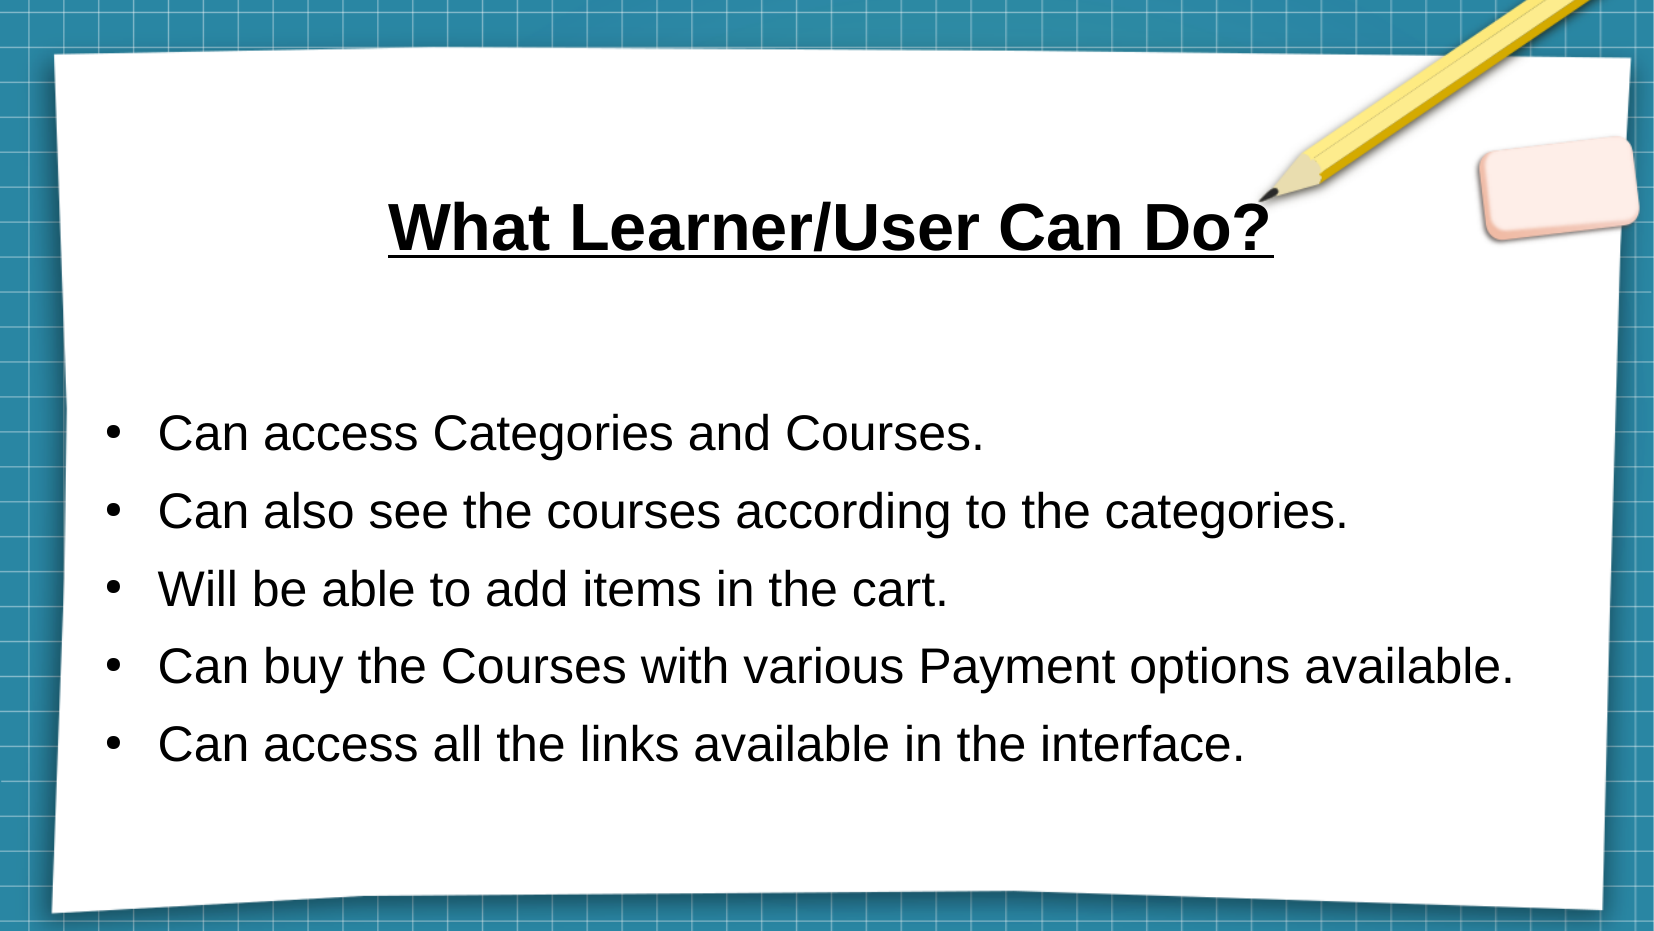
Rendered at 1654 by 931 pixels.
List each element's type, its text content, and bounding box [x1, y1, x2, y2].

list Can access Categories and Courses. Can also see the courses according to the categories. Will be able to add items in the cart. Can buy the Courses with various Payment options available. Can access all the links available in the interface. [86, 405, 1576, 788]
title What Learner/User Can Do? [86, 150, 1576, 306]
picture [0, 0, 1654, 931]
